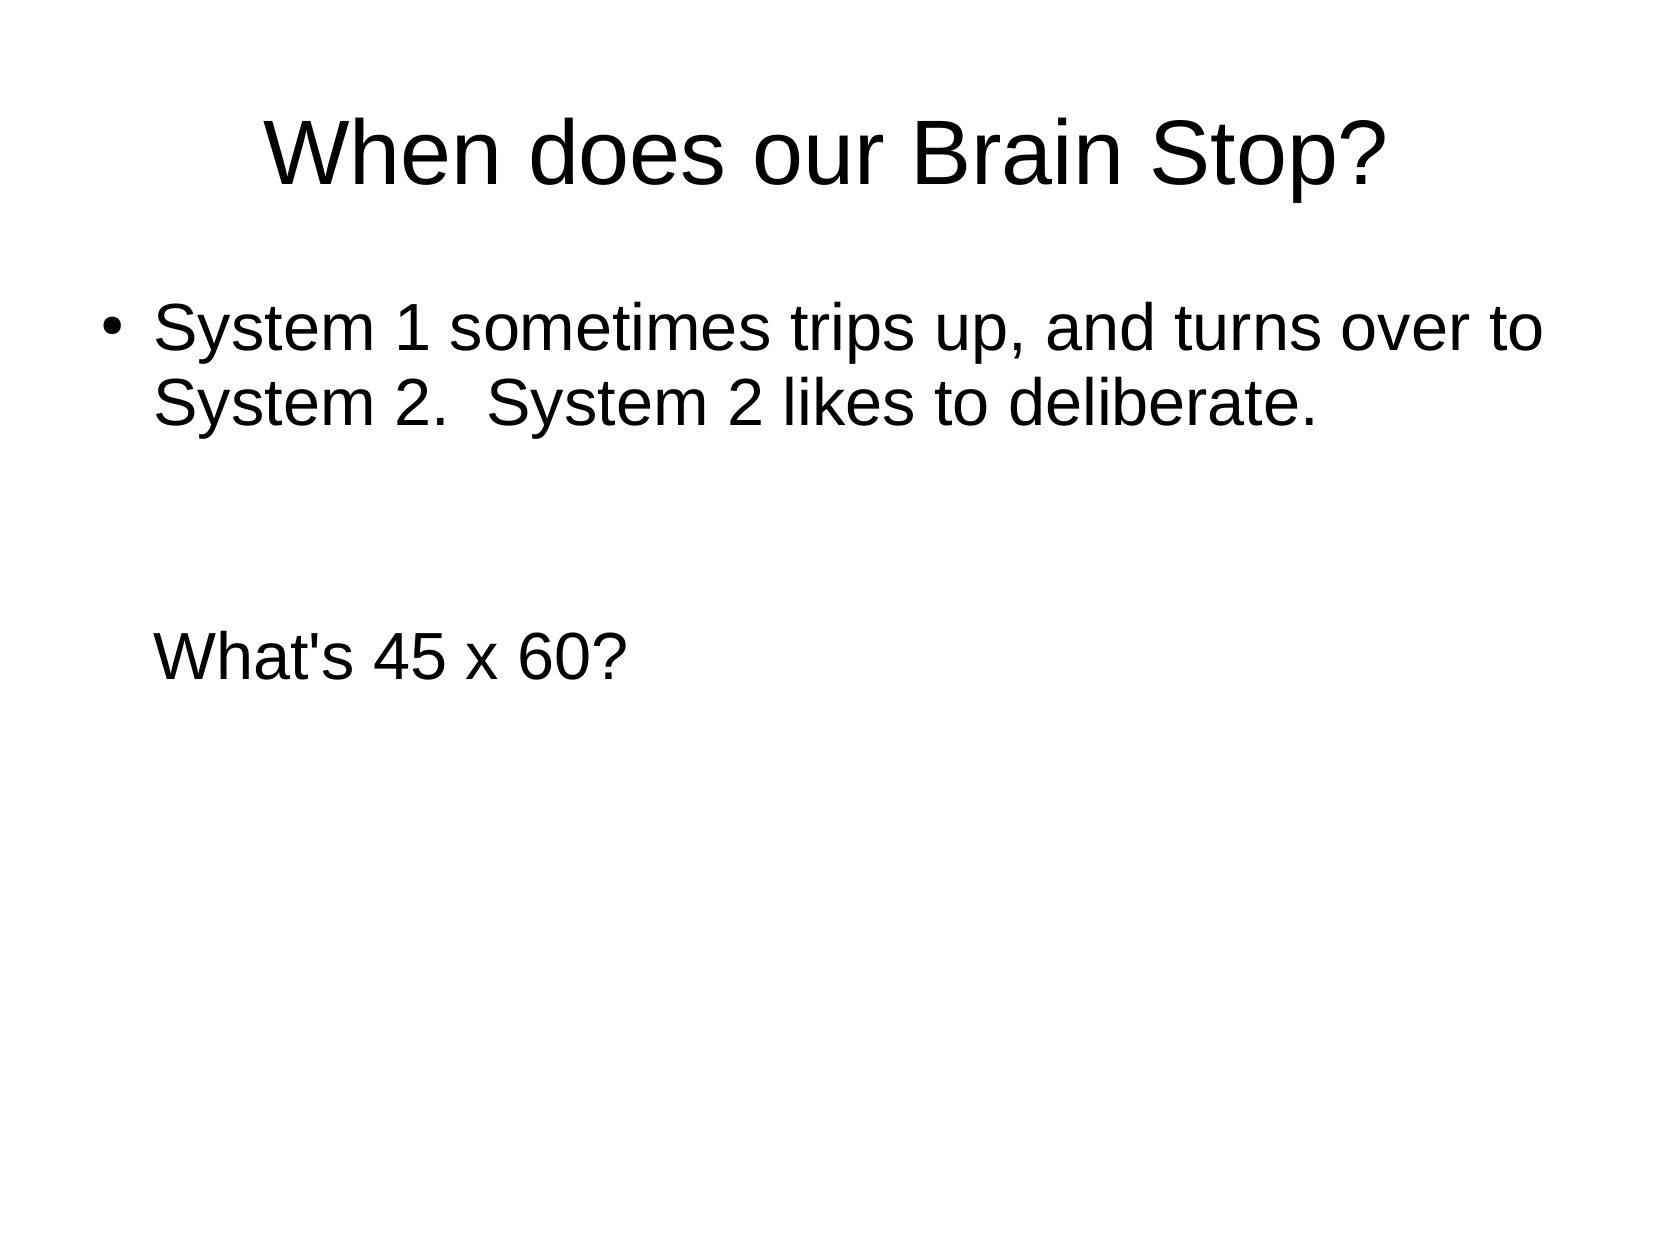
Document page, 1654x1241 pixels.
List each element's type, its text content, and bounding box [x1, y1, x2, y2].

list System 1 sometimes trips up, and turns over to System 2. System 2 likes to deliberate. What's 45 x 60? [82, 290, 1571, 1141]
title When does our Brain Stop? [82, 49, 1571, 257]
